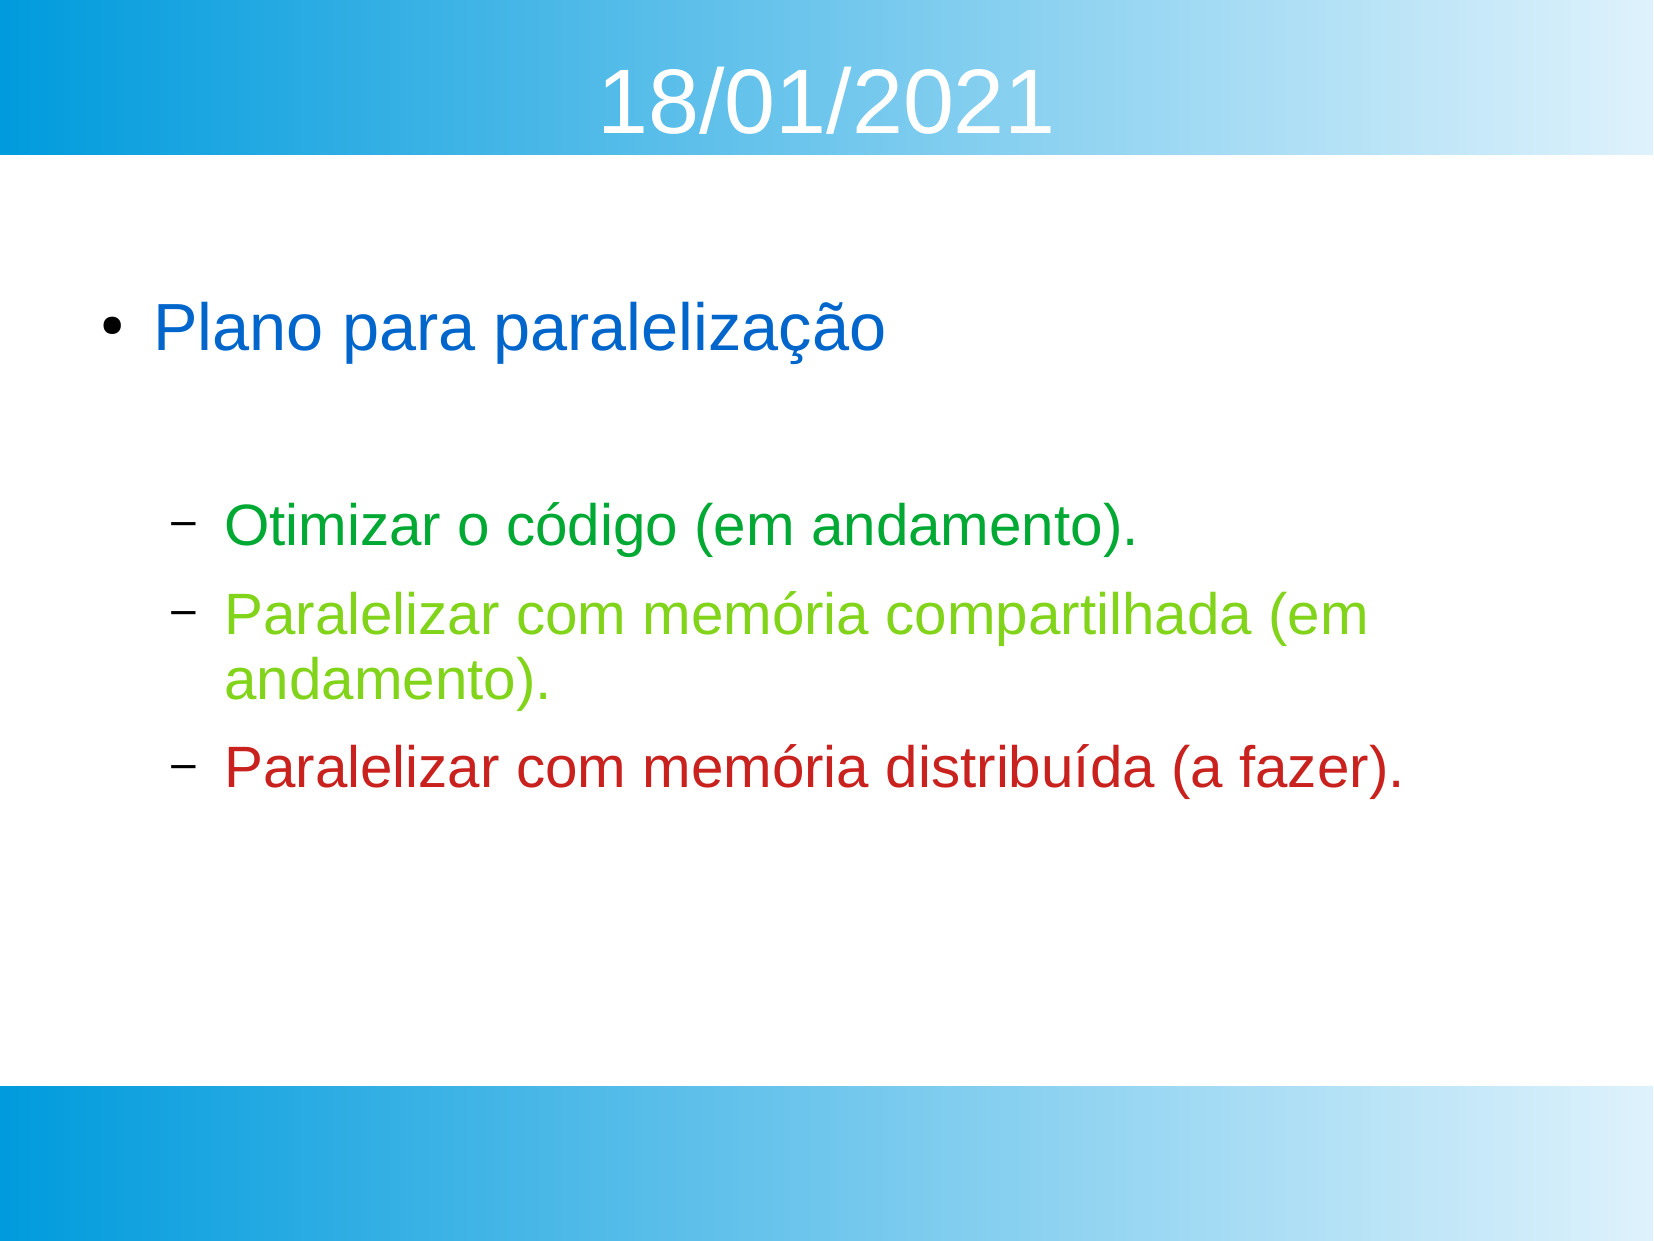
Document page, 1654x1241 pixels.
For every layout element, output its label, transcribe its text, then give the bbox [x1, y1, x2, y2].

title 18/01/2021 [82, 49, 1571, 155]
list Plano para paralelização Otimizar o código (em andamento). Paralelizar com memória compartilhada (em andamento). Paralelizar com memória distribuída (a fazer). [82, 290, 1571, 1010]
